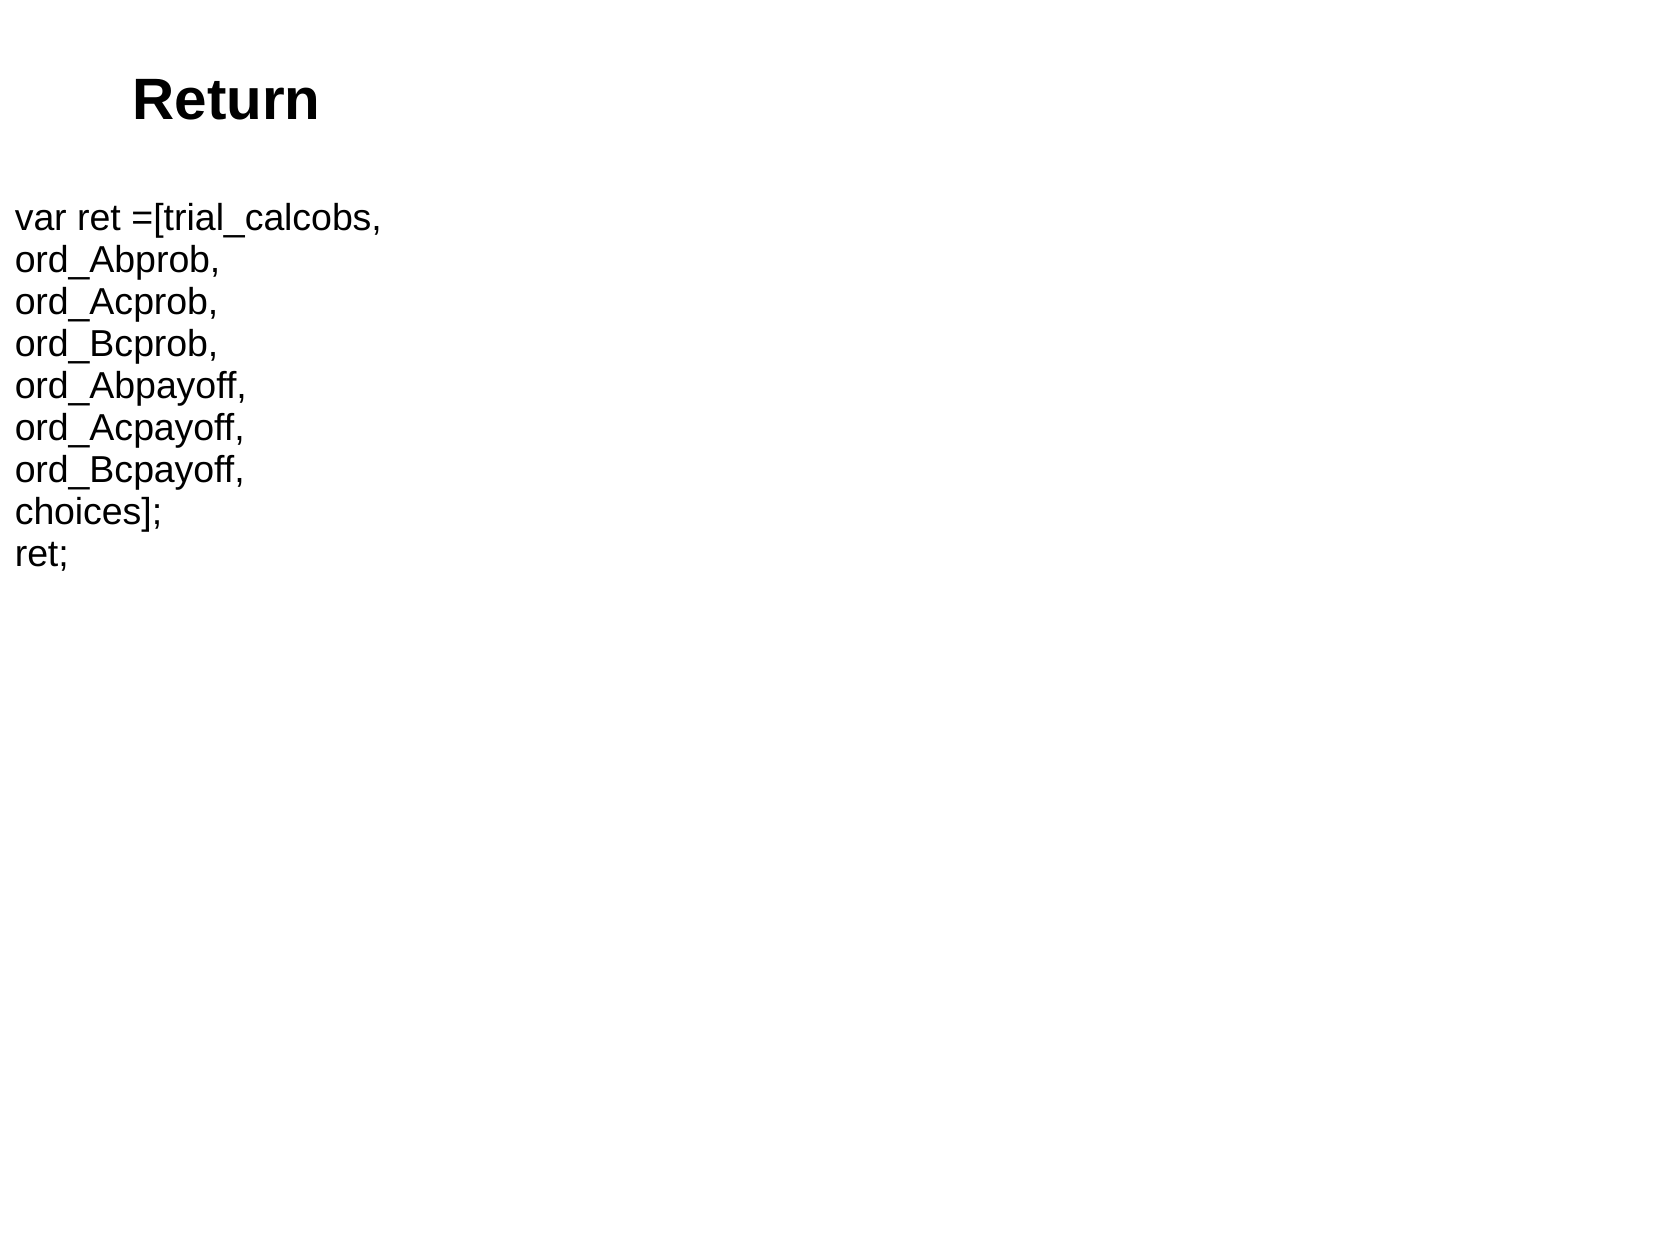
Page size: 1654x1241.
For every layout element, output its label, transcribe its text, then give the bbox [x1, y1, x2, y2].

text_box Return [118, 59, 556, 139]
text_box var ret =[trial_calcobs, ord_Abprob, ord_Acprob, ord_Bcprob, ord_Abpayoff, ord_Acpayoff, ord_Bcpayoff, choices]; ret; [0, 188, 1654, 582]
